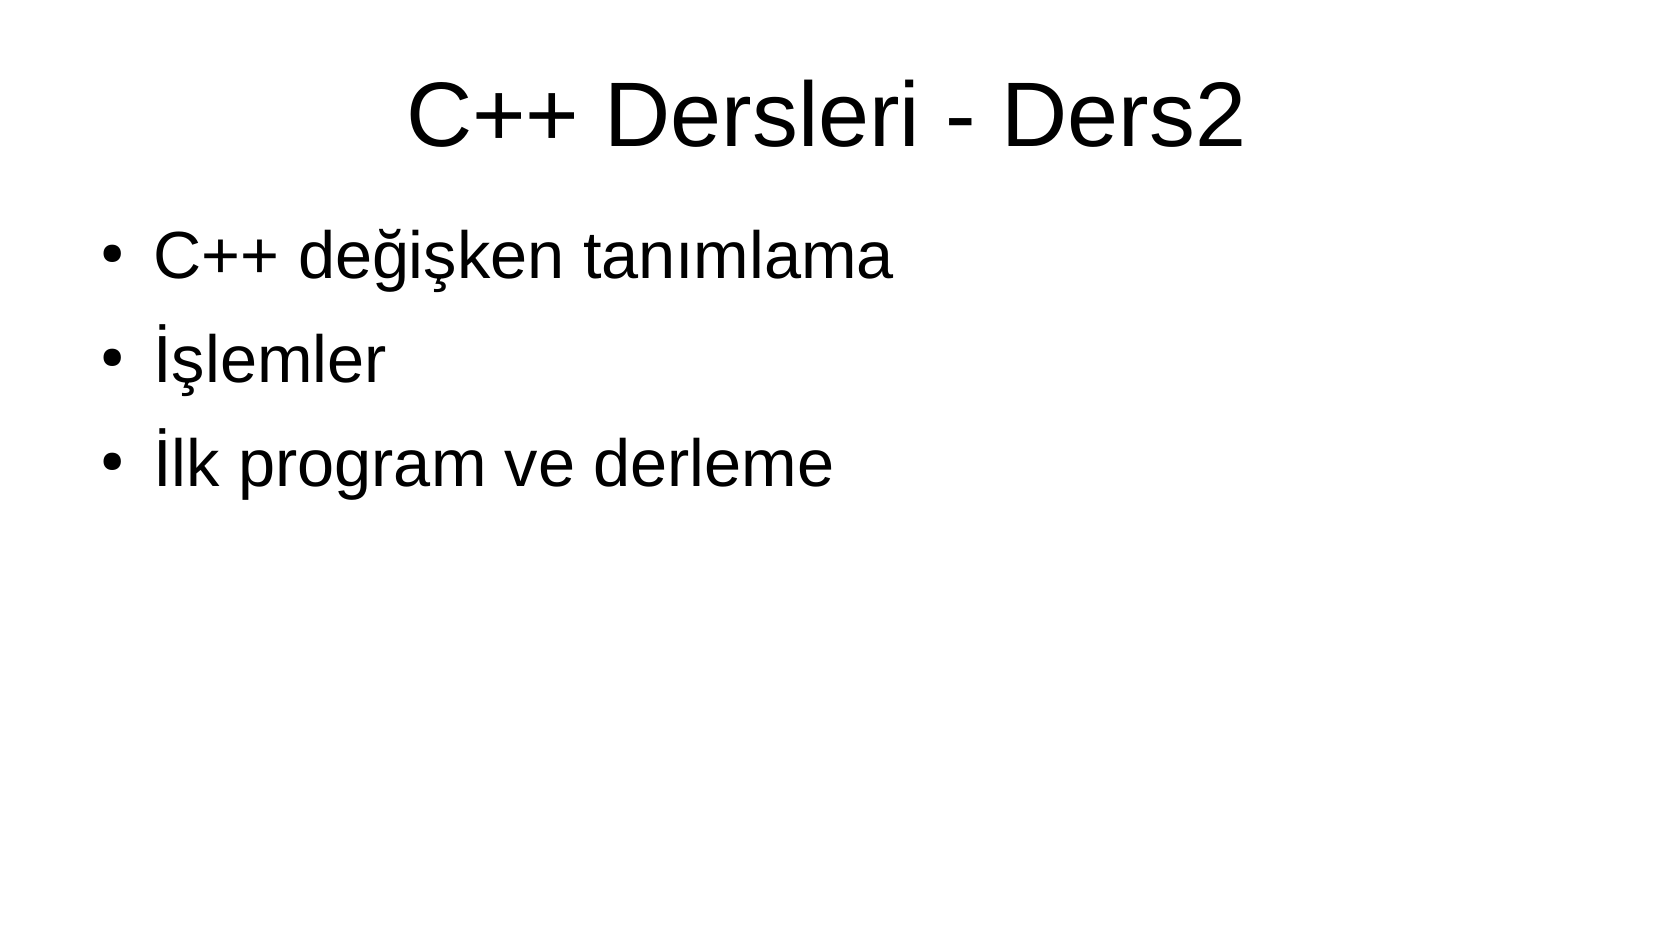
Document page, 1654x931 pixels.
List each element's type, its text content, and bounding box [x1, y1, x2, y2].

title C++ Dersleri - Ders2 [82, 37, 1571, 193]
list C++ değişken tanımlama İşlemler İlk program ve derleme [82, 217, 1571, 758]
